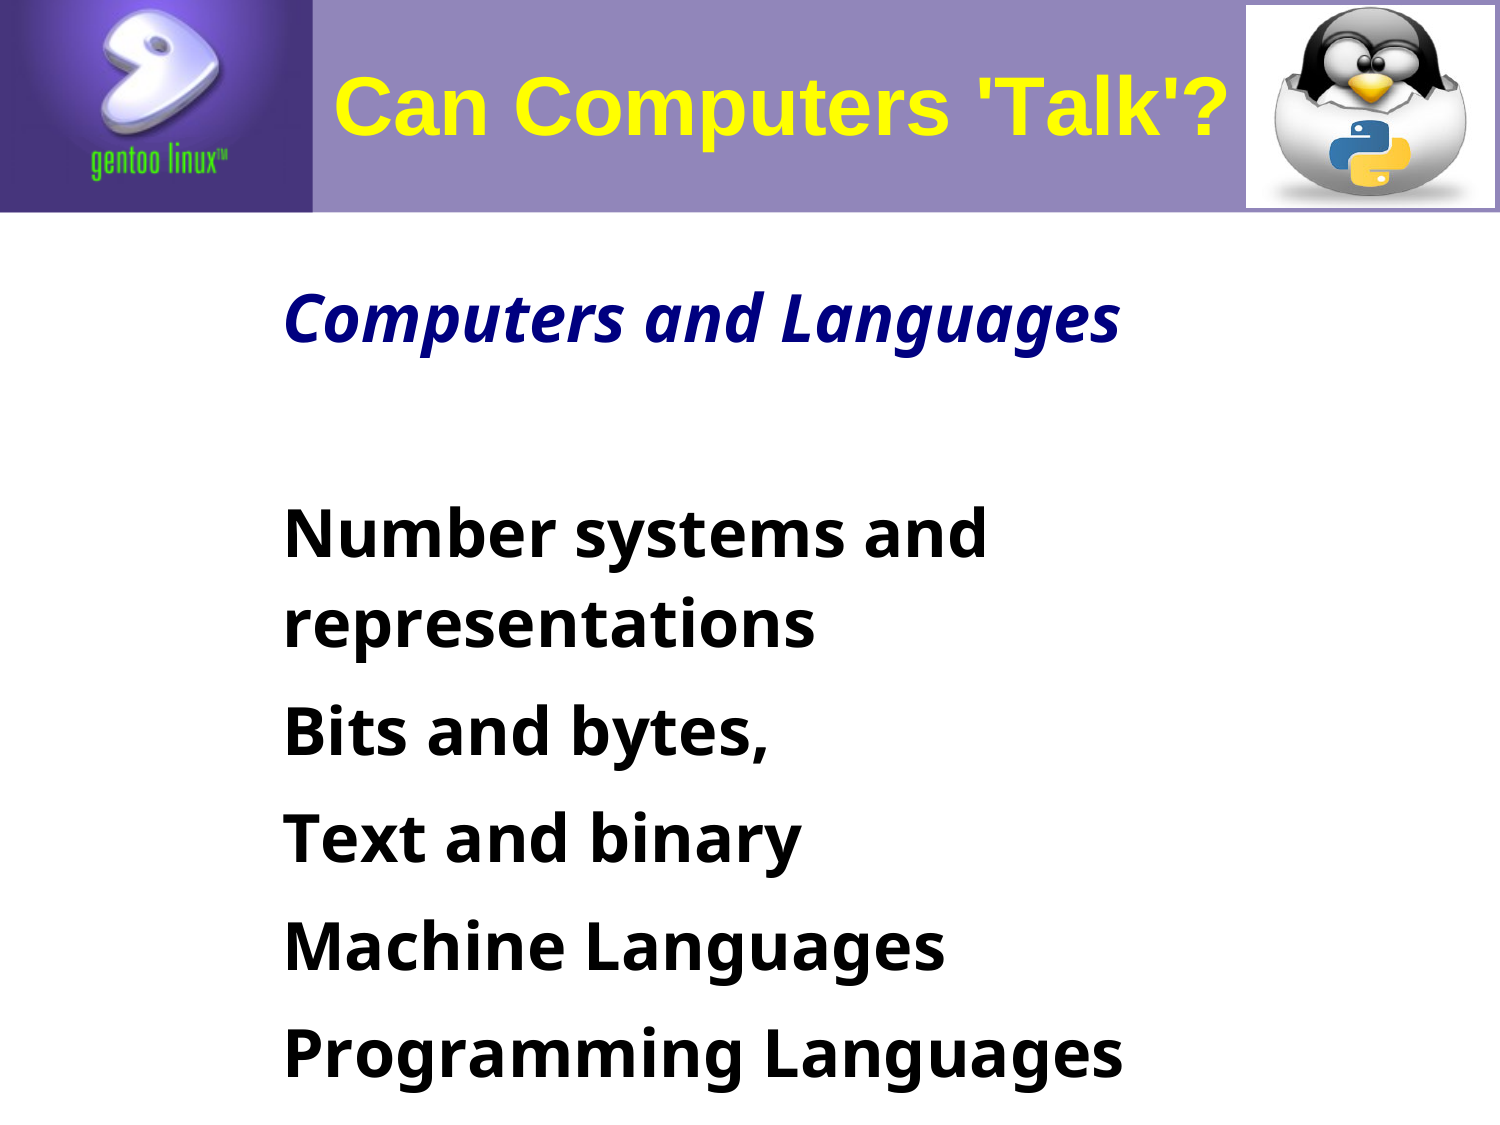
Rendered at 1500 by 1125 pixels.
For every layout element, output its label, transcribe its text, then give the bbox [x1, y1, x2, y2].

picture [0, 0, 302, 184]
list Computers and Languages Number systems and representations Bits and bytes, Text and binary Machine Languages Programming Languages [38, 112, 1463, 1050]
title Can Computers 'Talk'? [328, 19, 1238, 112]
picture [1246, 5, 1495, 208]
